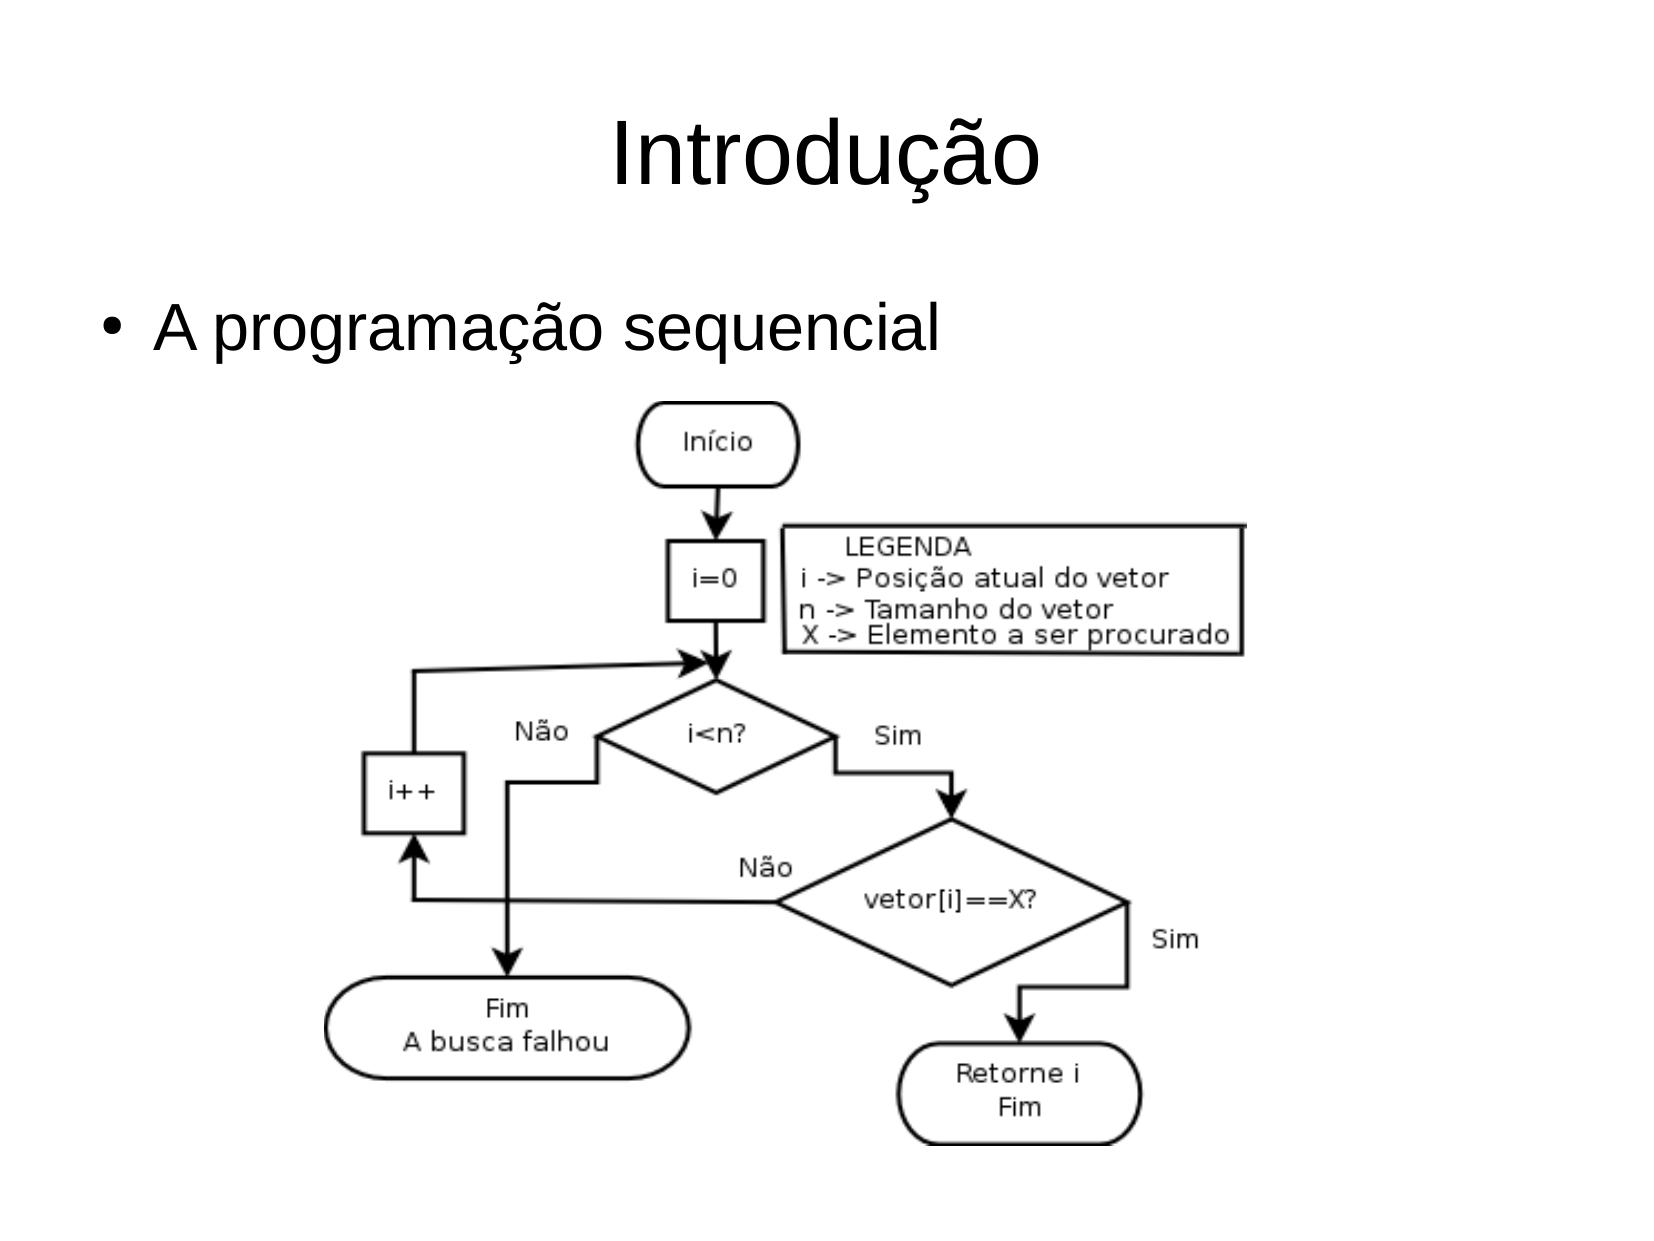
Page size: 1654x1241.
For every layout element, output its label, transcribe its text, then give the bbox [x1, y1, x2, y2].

picture [324, 401, 1247, 1146]
title Introdução [82, 49, 1571, 257]
list A programação sequencial [82, 290, 1538, 1010]
